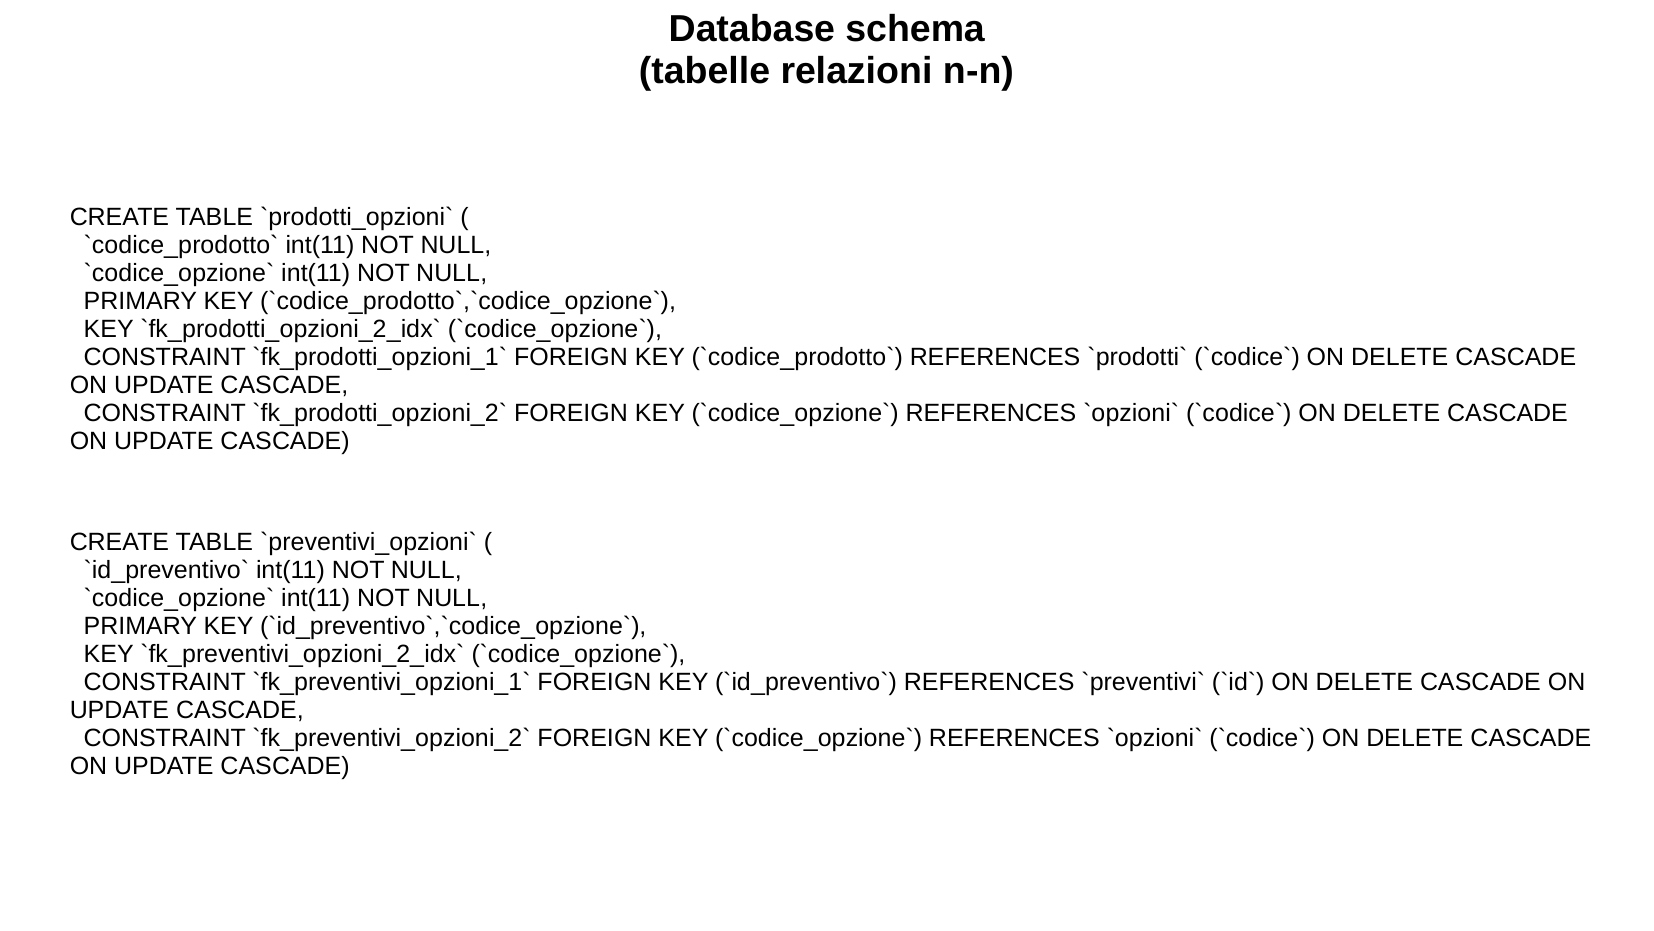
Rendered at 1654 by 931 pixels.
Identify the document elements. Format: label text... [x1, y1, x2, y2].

text_box CREATE TABLE `preventivi_opzioni` ( `id_preventivo` int(11) NOT NULL, `codice_opzione` int(11) NOT NULL, PRIMARY KEY (`id_preventivo`,`codice_opzione`), KEY `fk_preventivi_opzioni_2_idx` (`codice_opzione`), CONSTRAINT `fk_preventivi_opzioni_1` FOREIGN KEY (`id_preventivo`) REFERENCES `preventivi` (`id`) ON DELETE CASCADE ON UPDATE CASCADE, CONSTRAINT `fk_preventivi_opzioni_2` FOREIGN KEY (`codice_opzione`) REFERENCES `opzioni` (`codice`) ON DELETE CASCADE ON UPDATE CASCADE) [54, 520, 1628, 788]
text_box CREATE TABLE `prodotti_opzioni` ( `codice_prodotto` int(11) NOT NULL, `codice_opzione` int(11) NOT NULL, PRIMARY KEY (`codice_prodotto`,`codice_opzione`), KEY `fk_prodotti_opzioni_2_idx` (`codice_opzione`), CONSTRAINT `fk_prodotti_opzioni_1` FOREIGN KEY (`codice_prodotto`) REFERENCES `prodotti` (`codice`) ON DELETE CASCADE ON UPDATE CASCADE, CONSTRAINT `fk_prodotti_opzioni_2` FOREIGN KEY (`codice_opzione`) REFERENCES `opzioni` (`codice`) ON DELETE CASCADE ON UPDATE CASCADE) [54, 195, 1599, 463]
text_box Database schema (tabelle relazioni n-n) [451, 0, 1202, 99]
